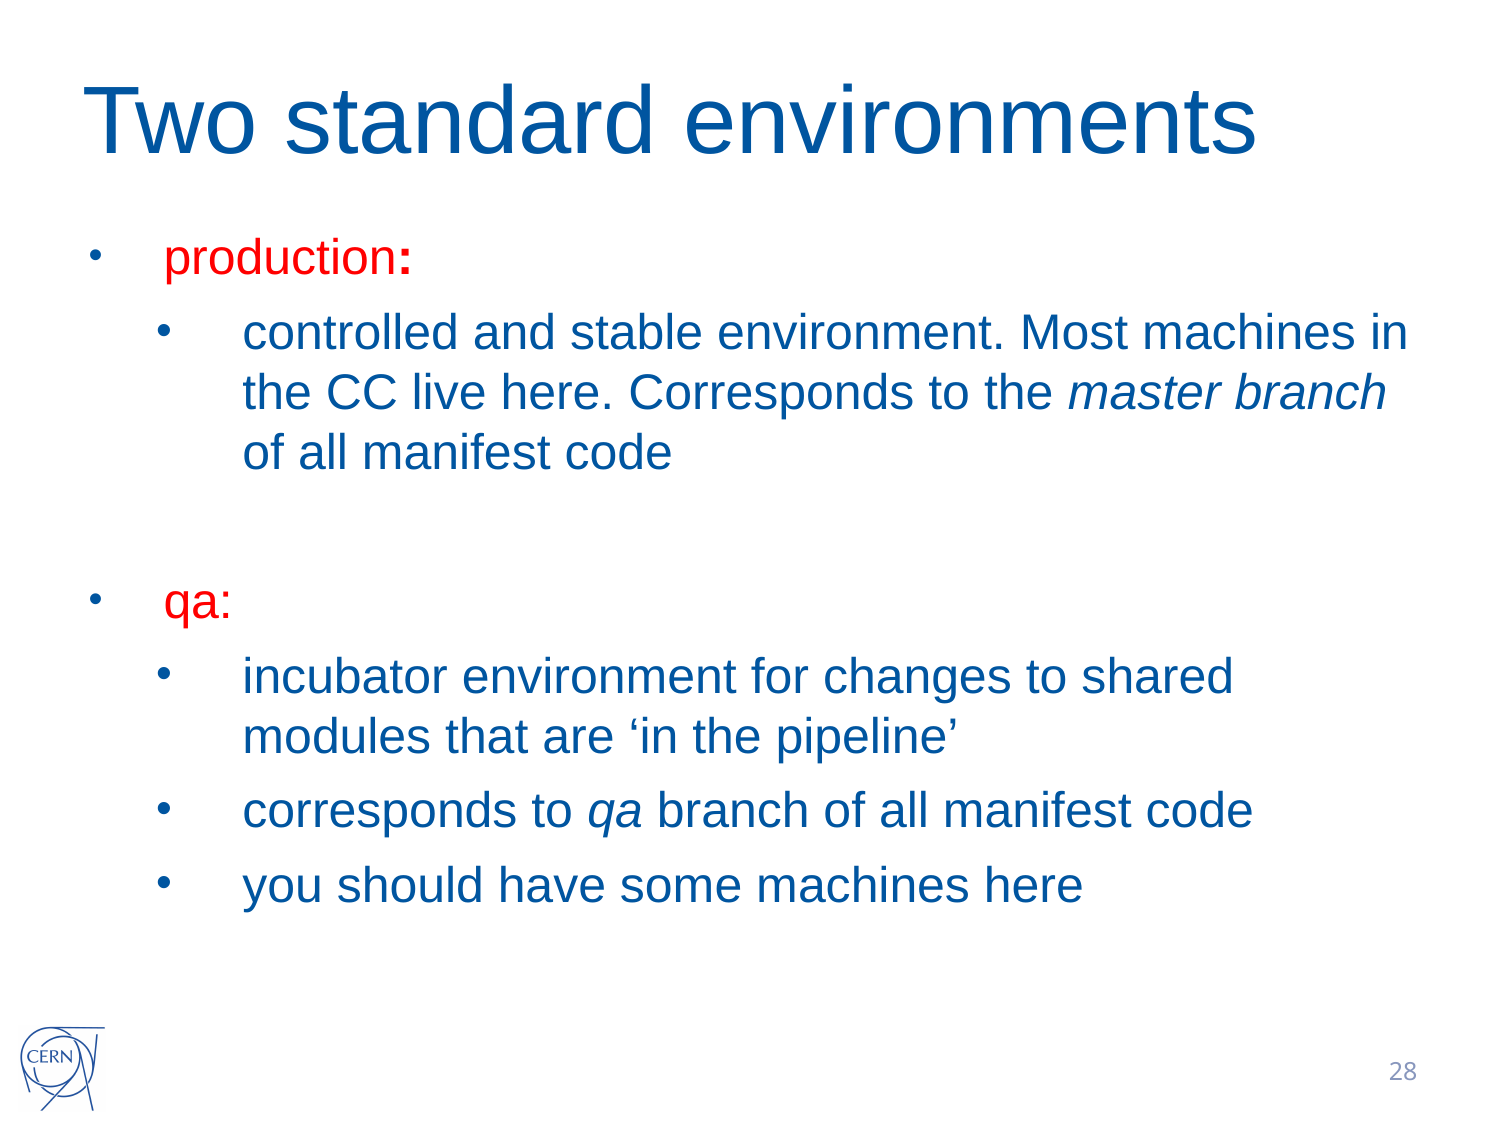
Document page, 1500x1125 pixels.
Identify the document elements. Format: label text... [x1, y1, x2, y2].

title Two standard environments [75, 13, 1425, 217]
picture [18, 1025, 75, 1112]
list production: controlled and stable environment. Most machines in the CC live here. Corresponds to the master branch of all manifest code qa: incubator environment for changes to shared modules that are ‘in the pipeline’ corresponds to qa branch of all manifest code you should have some machines here [75, 217, 1425, 1125]
slide_number <number> [1342, 1051, 1425, 1095]
